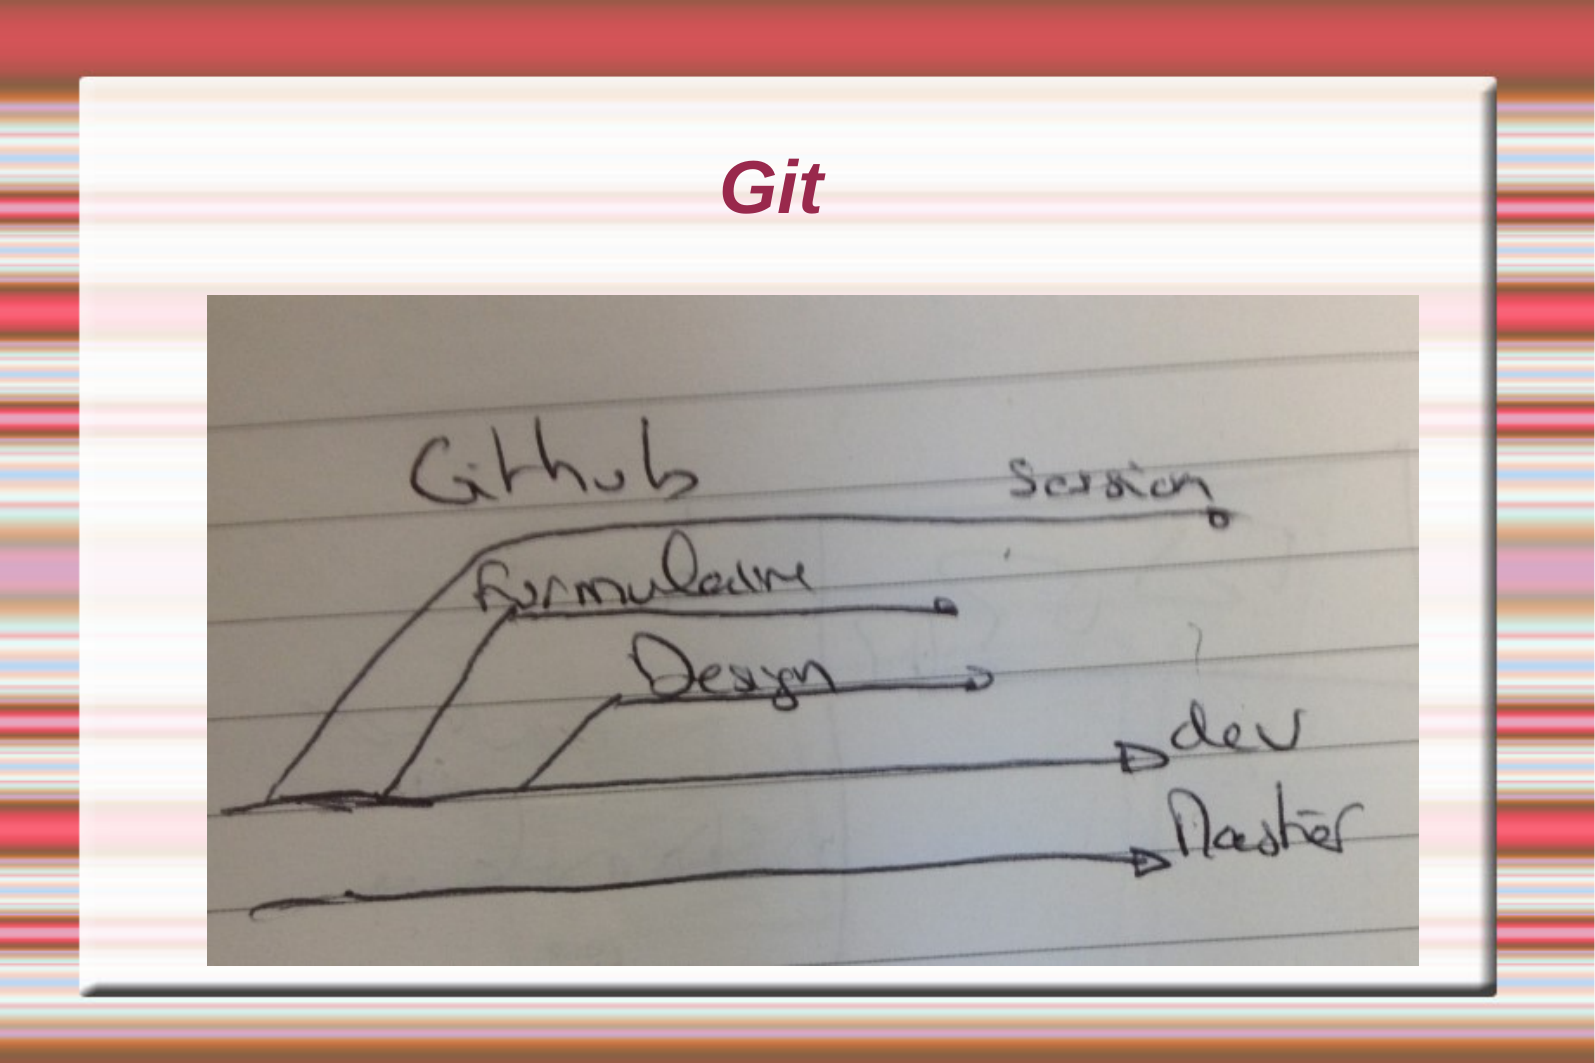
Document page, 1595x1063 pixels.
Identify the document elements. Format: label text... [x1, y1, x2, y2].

picture [0, 0, 1595, 1063]
title Git [85, 98, 1479, 276]
